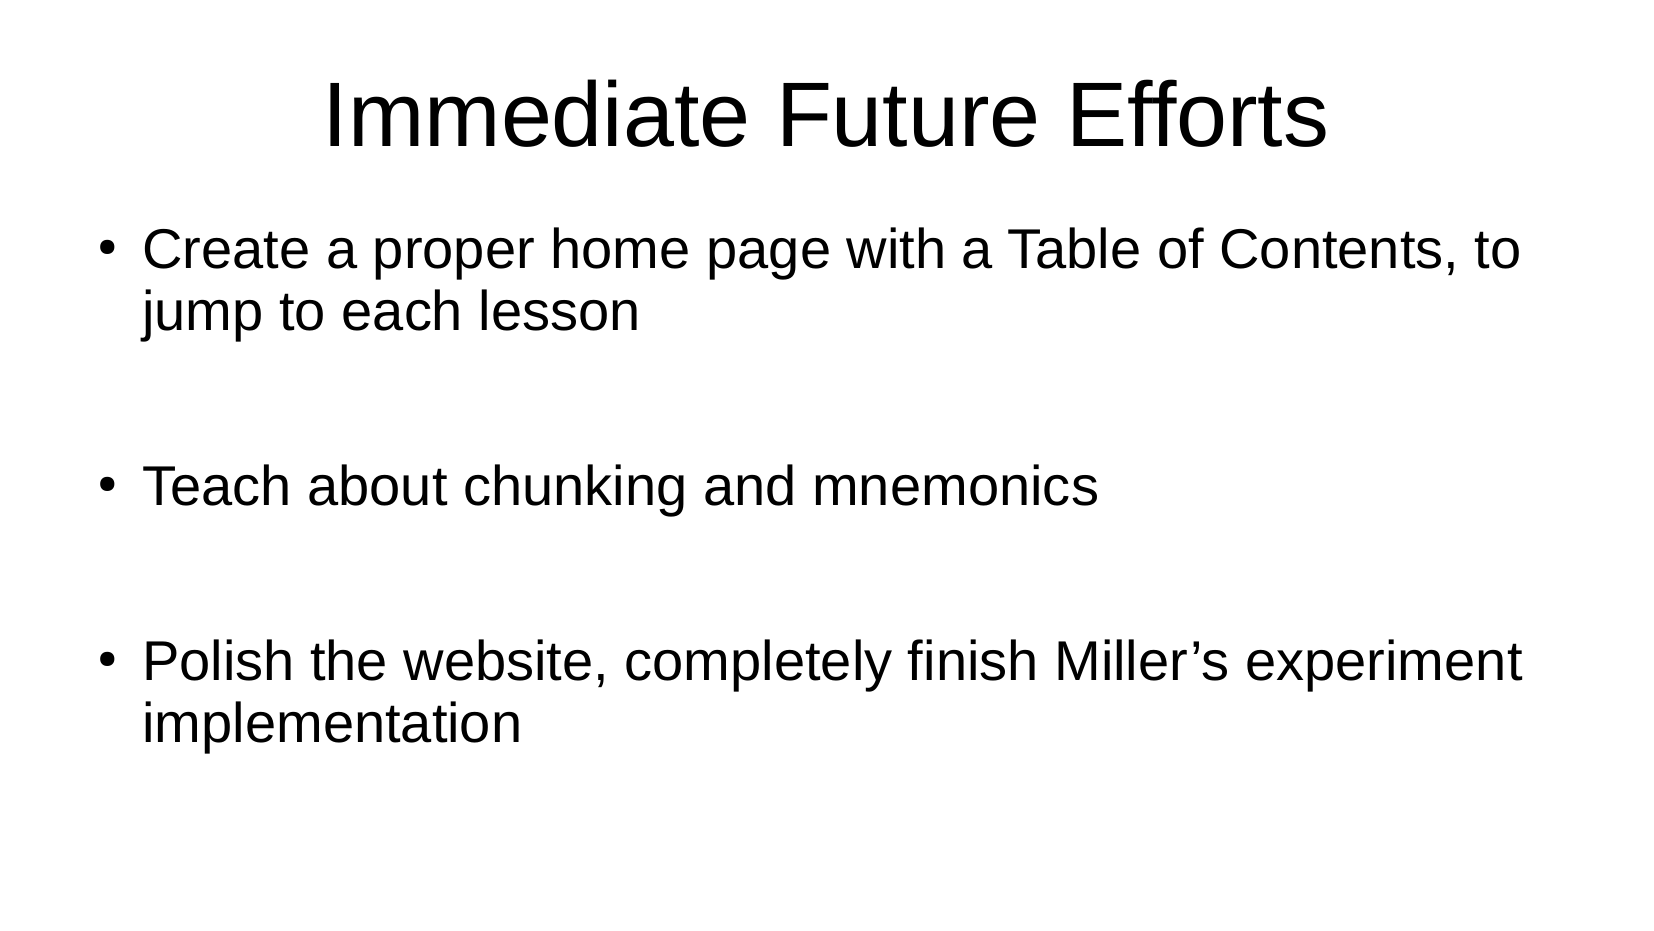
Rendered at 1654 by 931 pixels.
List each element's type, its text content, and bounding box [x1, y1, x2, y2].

list Create a proper home page with a Table of Contents, to jump to each lesson Teach about chunking and mnemonics Polish the website, completely finish Miller’s experiment implementation [82, 217, 1571, 758]
title Immediate Future Efforts [82, 37, 1571, 193]
